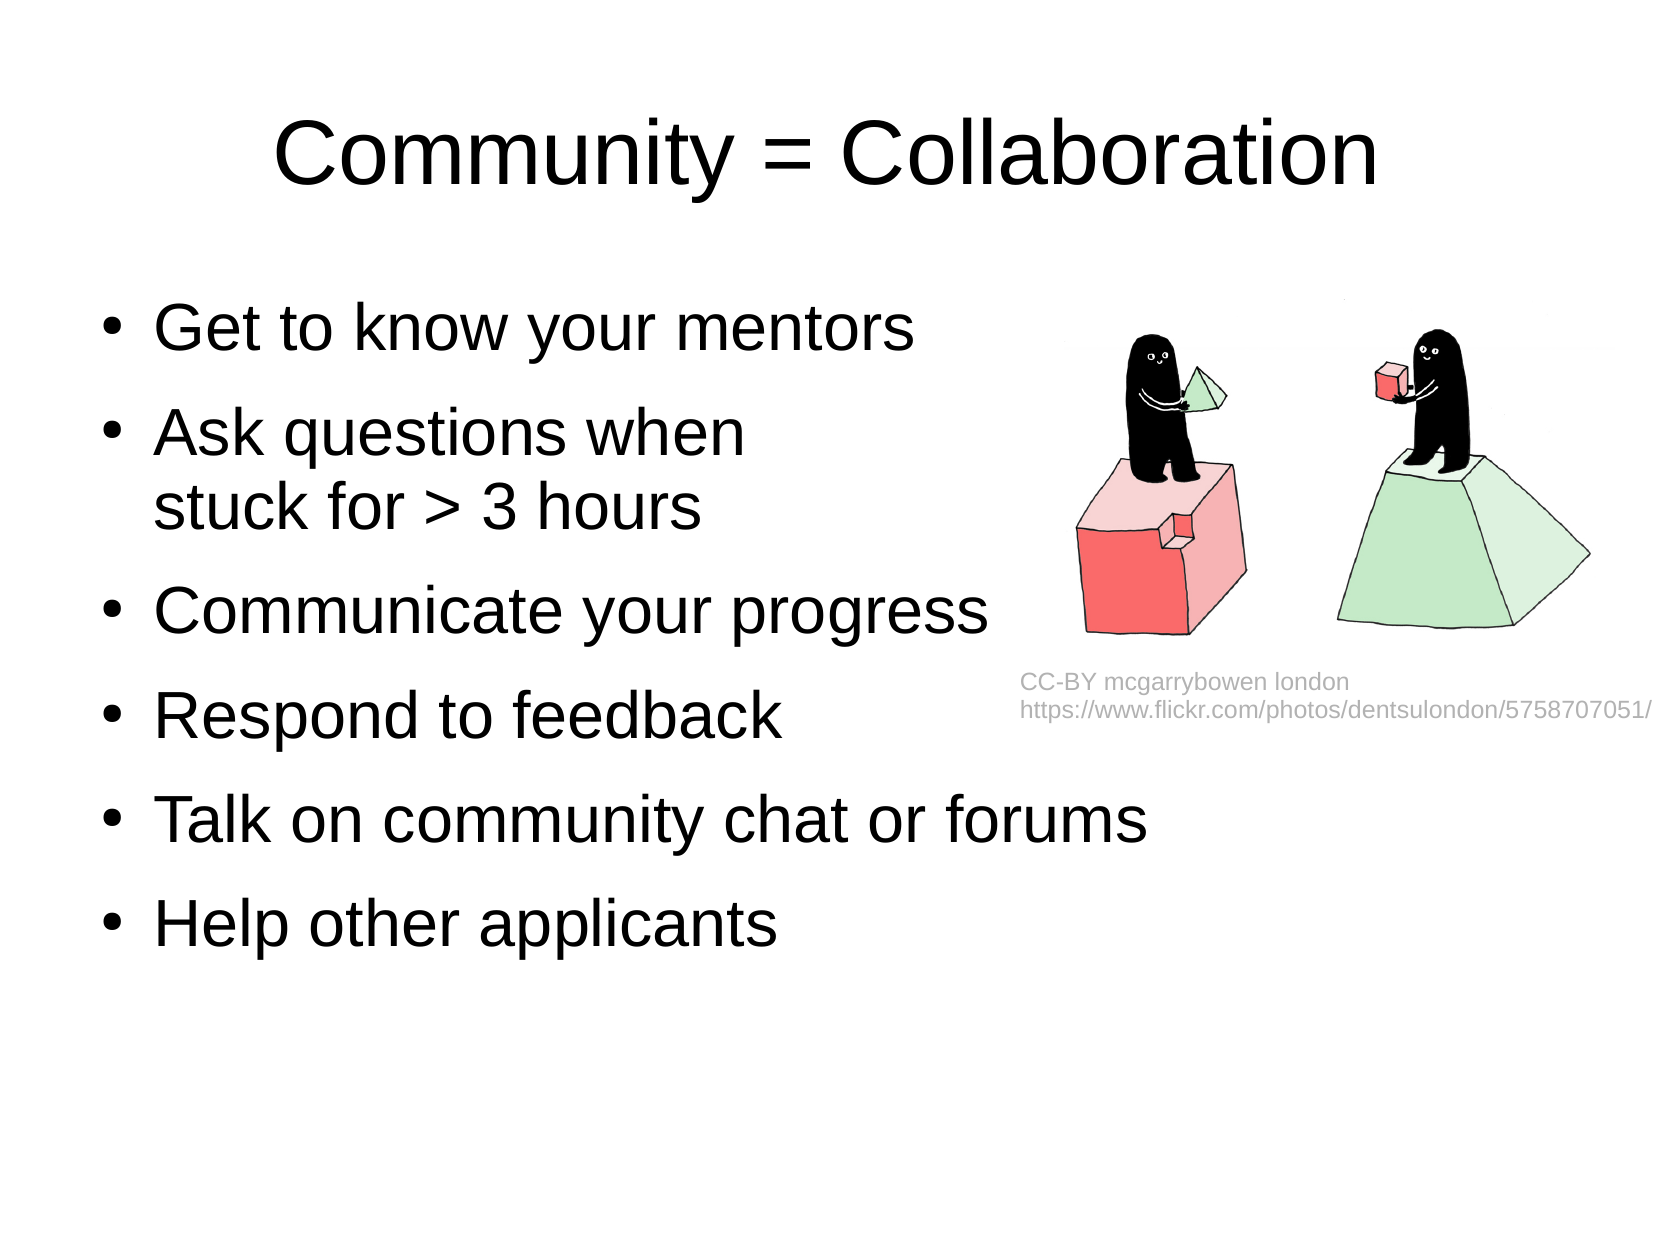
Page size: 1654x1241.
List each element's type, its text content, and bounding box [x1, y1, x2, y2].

picture [1064, 299, 1615, 655]
title Community = Collaboration [82, 49, 1571, 257]
list Get to know your mentors Ask questions when stuck for > 3 hours Communicate your progress Respond to feedback Talk on community chat or forums Help other applicants [82, 290, 1571, 1010]
text_box CC-BY mcgarrybowen london https://www.flickr.com/photos/dentsulondon/5758707051/ [1005, 660, 1654, 731]
